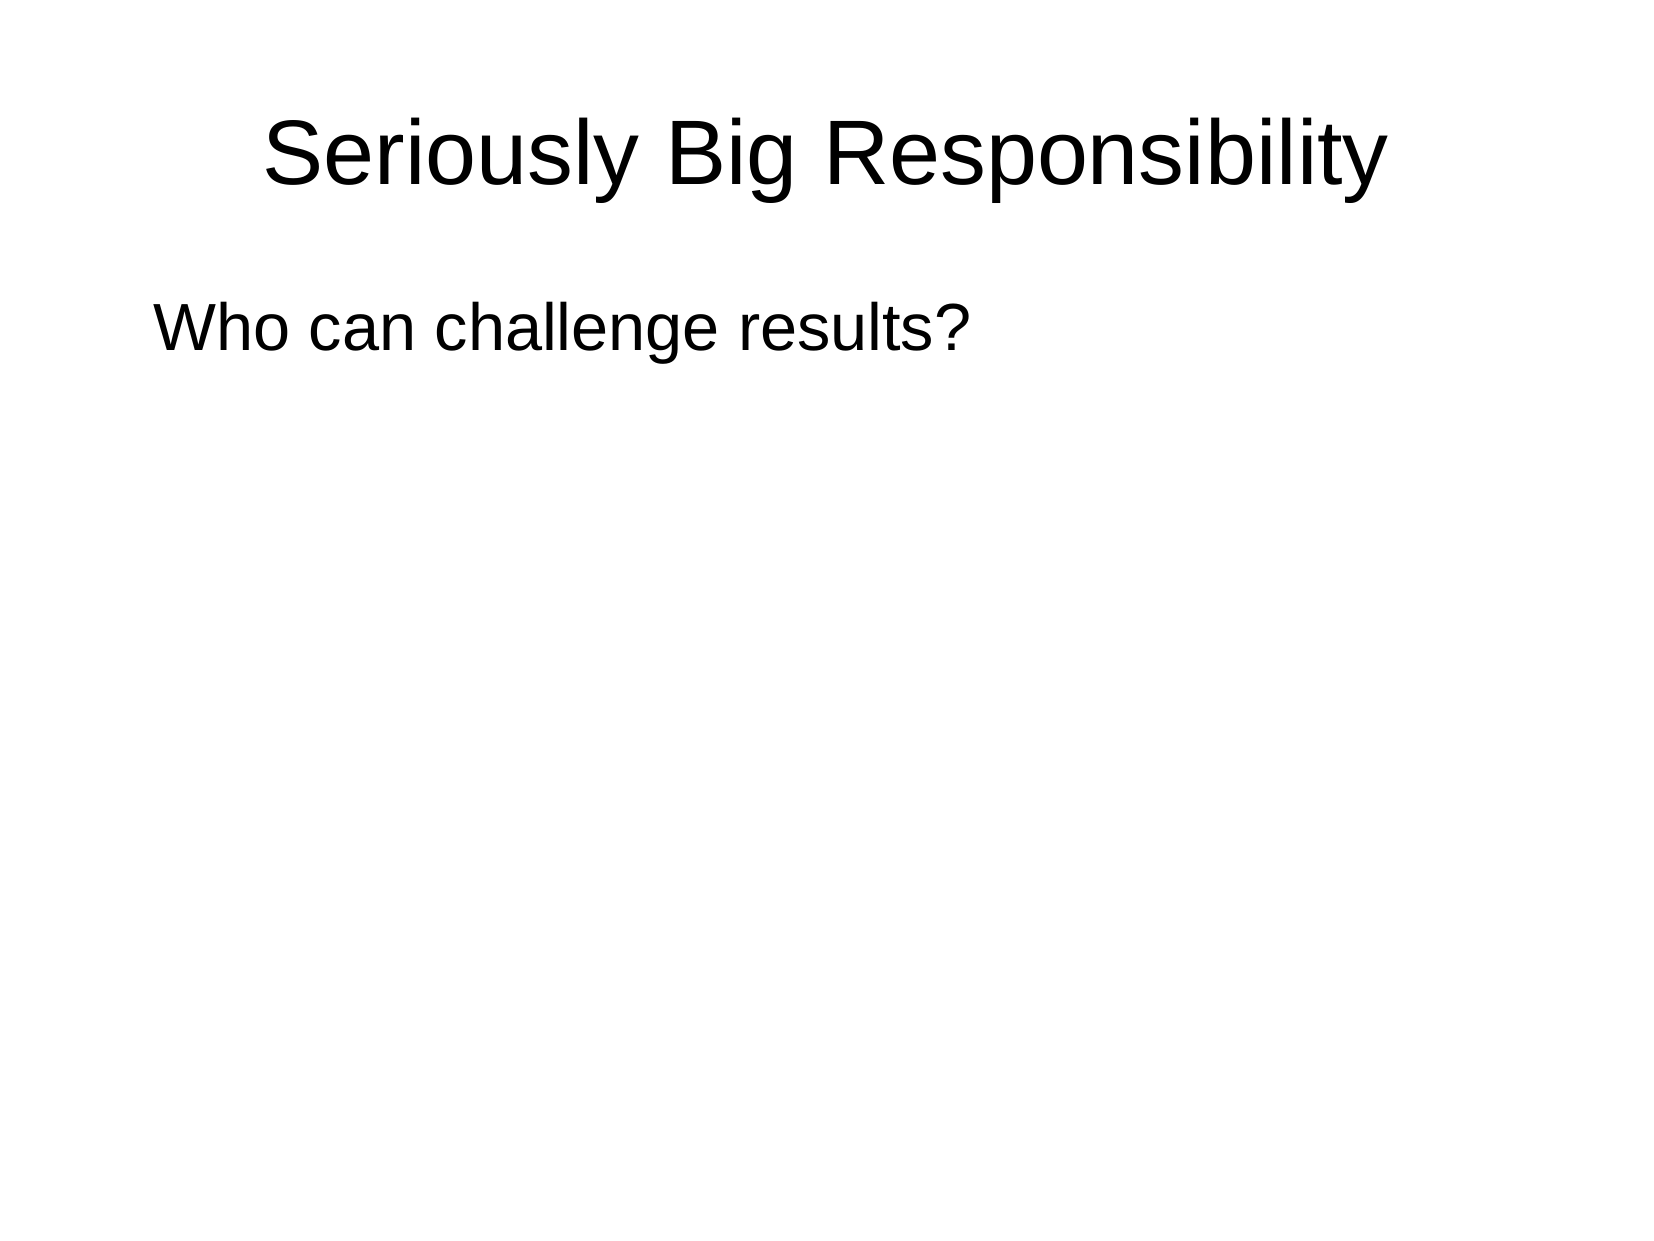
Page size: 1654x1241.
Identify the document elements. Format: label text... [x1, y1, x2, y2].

title Seriously Big Responsibility [82, 49, 1571, 257]
list Who can challenge results? [82, 290, 1571, 1010]
